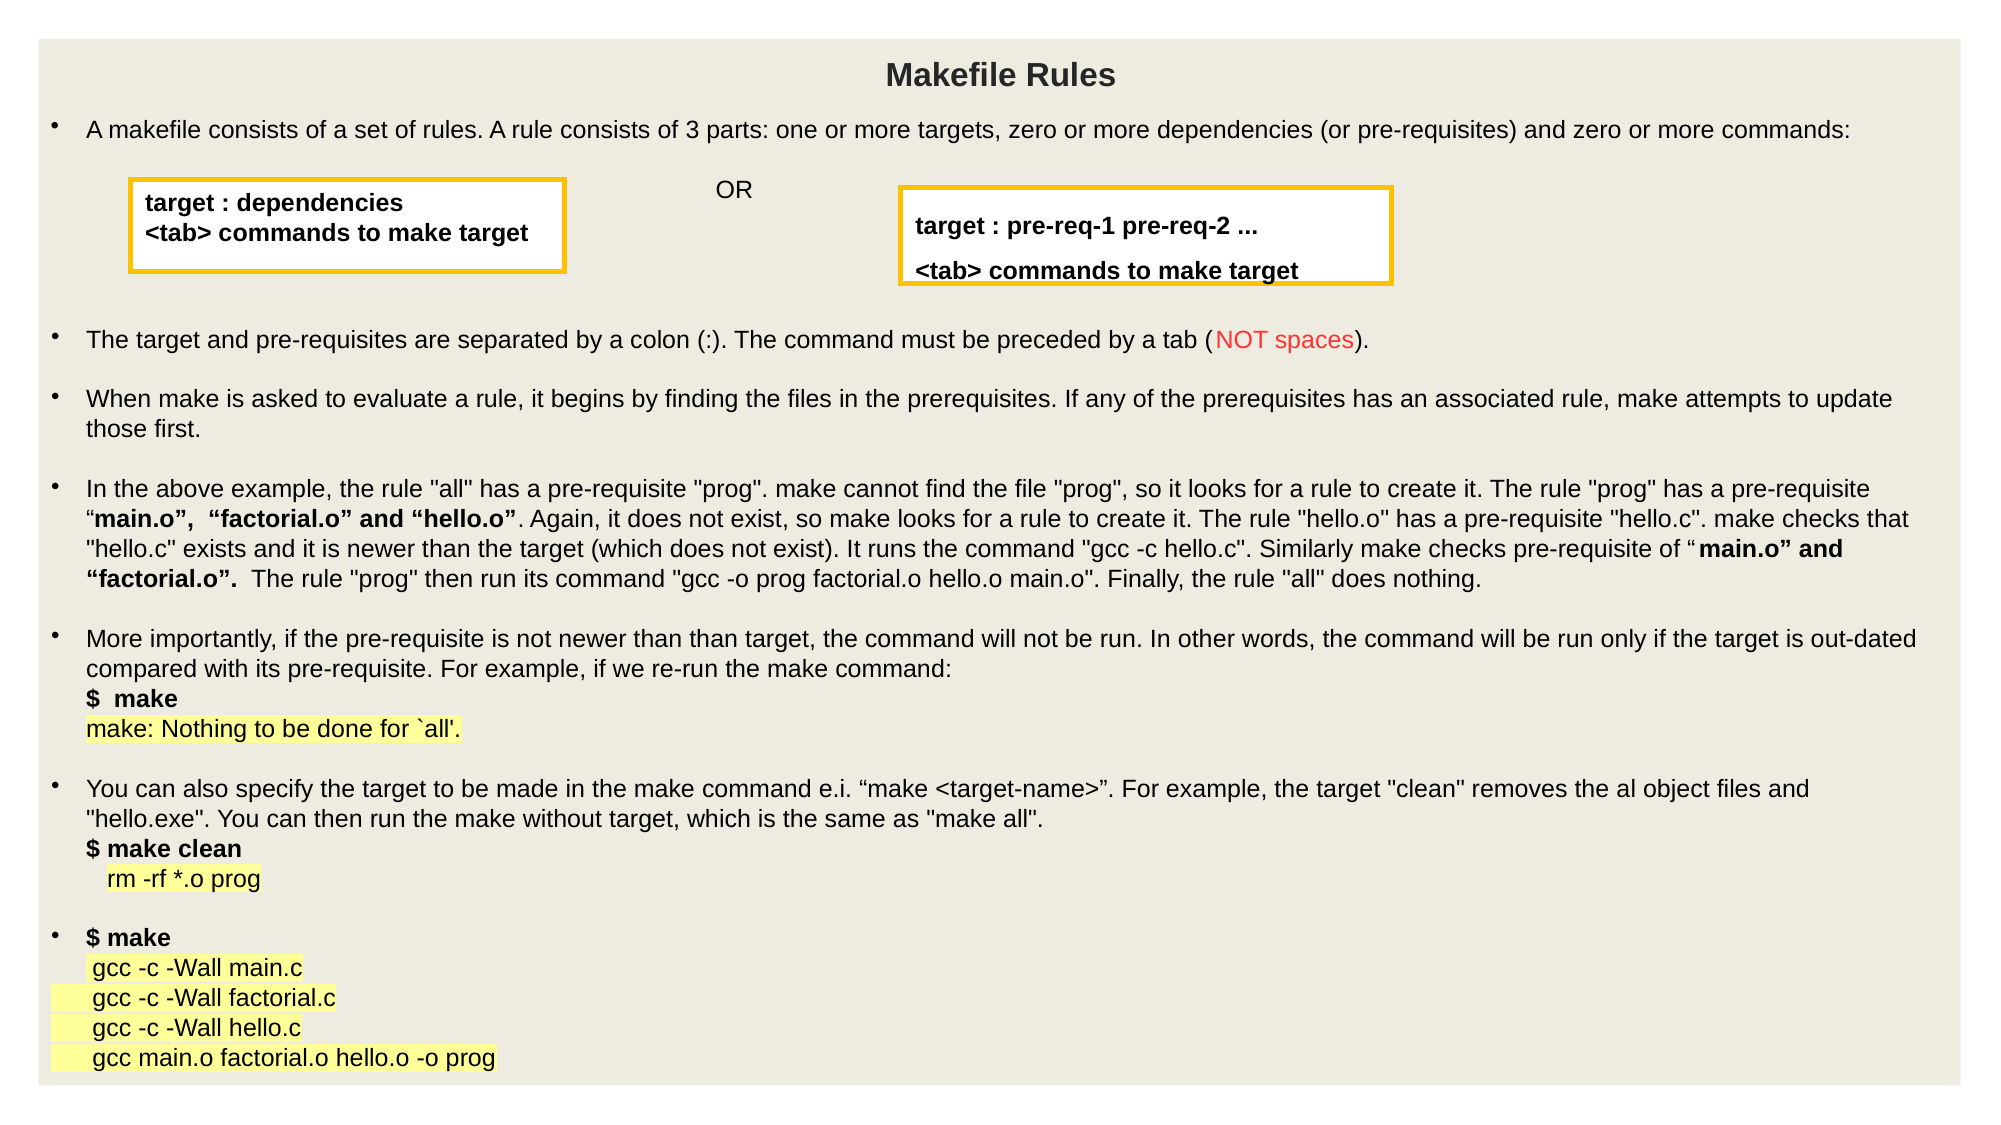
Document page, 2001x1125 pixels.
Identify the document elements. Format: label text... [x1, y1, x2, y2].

text_box A makefile consists of a set of rules. A rule consists of 3 parts: one or more targets, zero or more dependencies (or pre-requisites) and zero or more commands: OR The target and pre-requisites are separated by a colon (:). The command must be preceded by a tab (NOT spaces). When make is asked to evaluate a rule, it begins by finding the files in the prerequisites. If any of the prerequisites has an associated rule, make attempts to update those first. In the above example, the rule "all" has a pre-requisite "prog". make cannot find the file "prog", so it looks for a rule to create it. The rule "prog" has a pre-requisite “main.o”, “factorial.o” and “hello.o”. Again, it does not exist, so make looks for a rule to create it. The rule "hello.o" has a pre-requisite "hello.c". make checks that "hello.c" exists and it is newer than the target (which does not exist). It runs the command "gcc -c hello.c". Similarly make checks pre-requisite of “main.o” and “factorial.o”. The rule "prog" then run its command "gcc -o prog factorial.o hello.o main.o". Finally, the rule "all" does nothing. More importantly, if the pre-requisite is not newer than than target, the command will not be run. In other words, the command will be run only if the target is out-dated compared with its pre-requisite. For example, if we re-run the make command: $ make make: Nothing to be done for `all'. You can also specify the target to be made in the make command e.i. “make <target-name>”. For example, the target "clean" removes the al object files and "hello.exe". You can then run the make without target, which is the same as "make all". $ make clean rm -rf *.o prog $ make gcc -c -Wall main.c gcc -c -Wall factorial.c gcc -c -Wall hello.c gcc main.o factorial.o hello.o -o prog [35, 106, 1945, 1087]
text_box target : dependencies <tab> commands to make target [130, 179, 565, 272]
text_box target : pre-req-1 pre-req-2 ... <tab> commands to make target [900, 187, 1392, 284]
text_box Makefile Rules [39, 39, 1963, 106]
